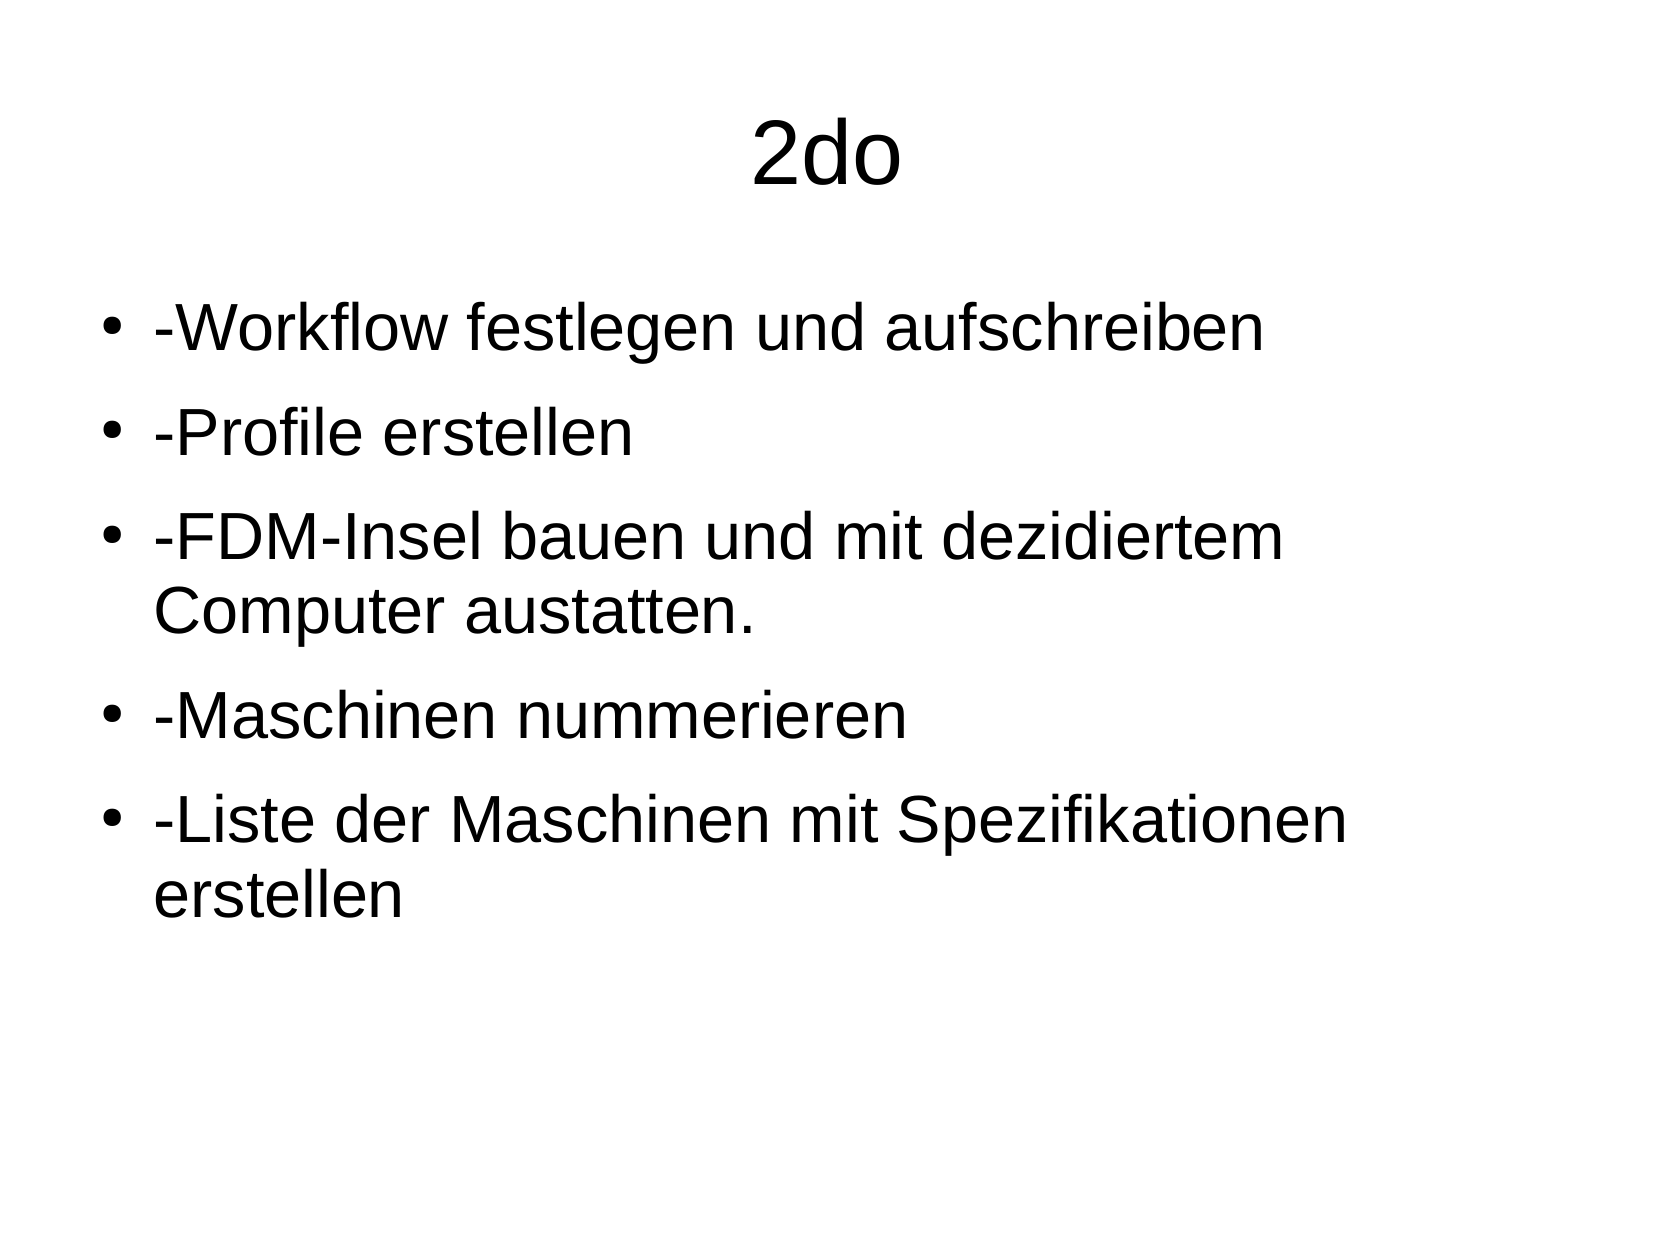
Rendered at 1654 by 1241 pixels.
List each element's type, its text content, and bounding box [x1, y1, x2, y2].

title 2do [82, 49, 1571, 257]
list -Workflow festlegen und aufschreiben -Profile erstellen -FDM-Insel bauen und mit dezidiertem Computer austatten. -Maschinen nummerieren -Liste der Maschinen mit Spezifikationen erstellen [82, 290, 1571, 1010]
